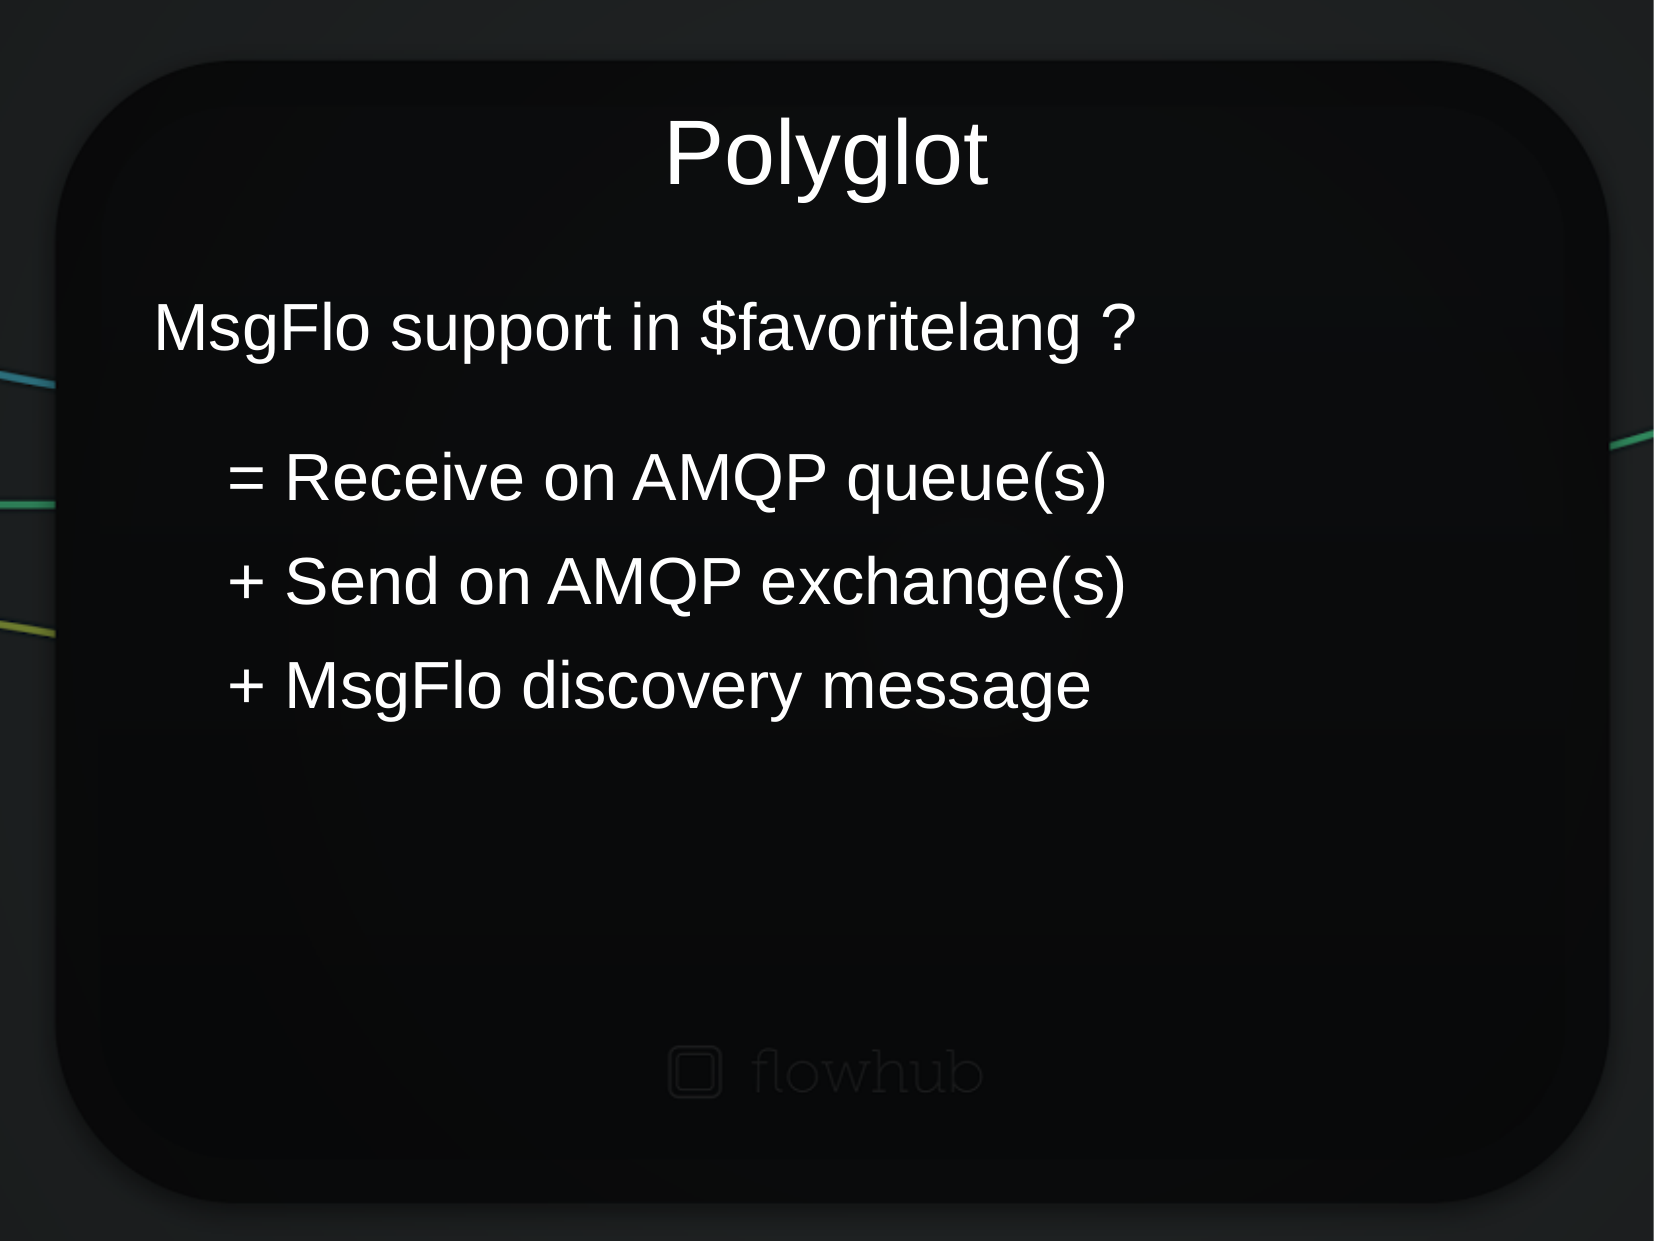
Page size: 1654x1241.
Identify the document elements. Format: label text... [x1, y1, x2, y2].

title Polyglot [82, 49, 1571, 257]
list MsgFlo support in $favoritelang ? = Receive on AMQP queue(s) + Send on AMQP exchange(s) + MsgFlo discovery message [82, 290, 1571, 901]
picture [0, 0, 1654, 1241]
